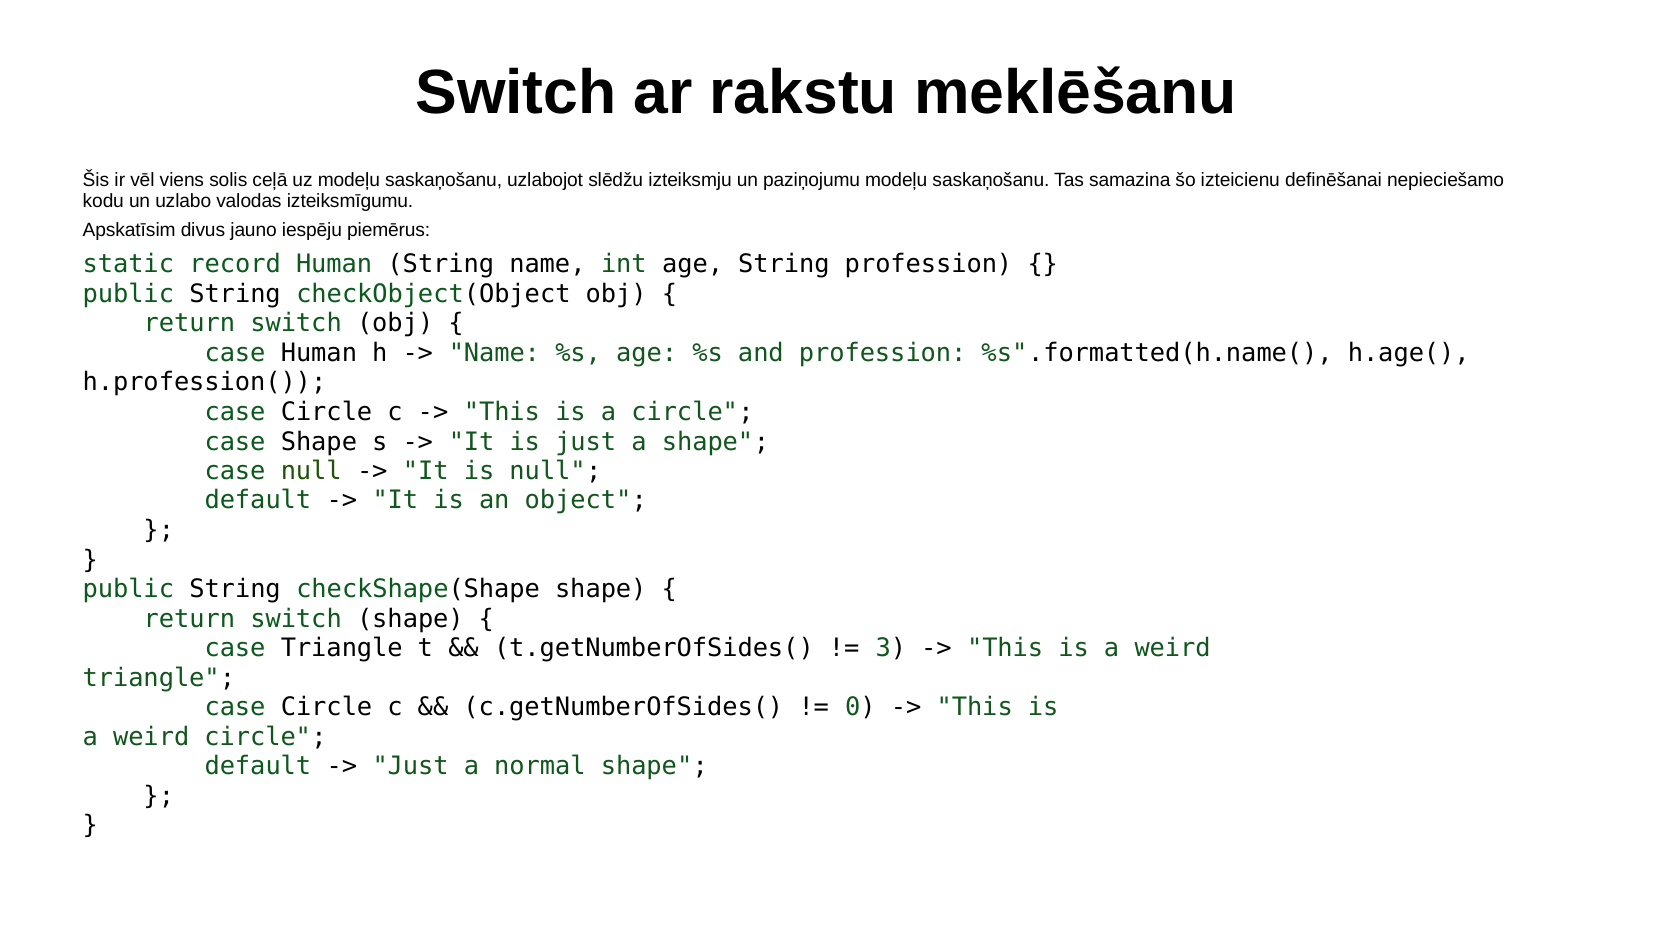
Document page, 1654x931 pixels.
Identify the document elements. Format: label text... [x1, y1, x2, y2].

list Šis ir vēl viens solis ceļā uz modeļu saskaņošanu, uzlabojot slēdžu izteiksmju un paziņojumu modeļu saskaņošanu. Tas samazina šo izteicienu definēšanai nepieciešamo kodu un uzlabo valodas izteiksmīgumu. Apskatīsim divus jauno iespēju piemērus: static record Human (String name, int age, String profession) {} public String checkObject(Object obj) { return switch (obj) { case Human h -> "Name: %s, age: %s and profession: %s".formatted(h.name(), h.age(), h.profession()); case Circle c -> "This is a circle"; case Shape s -> "It is just a shape"; case null -> "It is null"; default -> "It is an object"; }; } public String checkShape(Shape shape) { return switch (shape) { case Triangle t && (t.getNumberOfSides() != 3) -> "This is a weird triangle"; case Circle c && (c.getNumberOfSides() != 0) -> "This is a weird circle"; default -> "Just a normal shape"; }; } [82, 168, 1538, 889]
title Switch ar rakstu meklēšanu [82, 6, 1571, 177]
